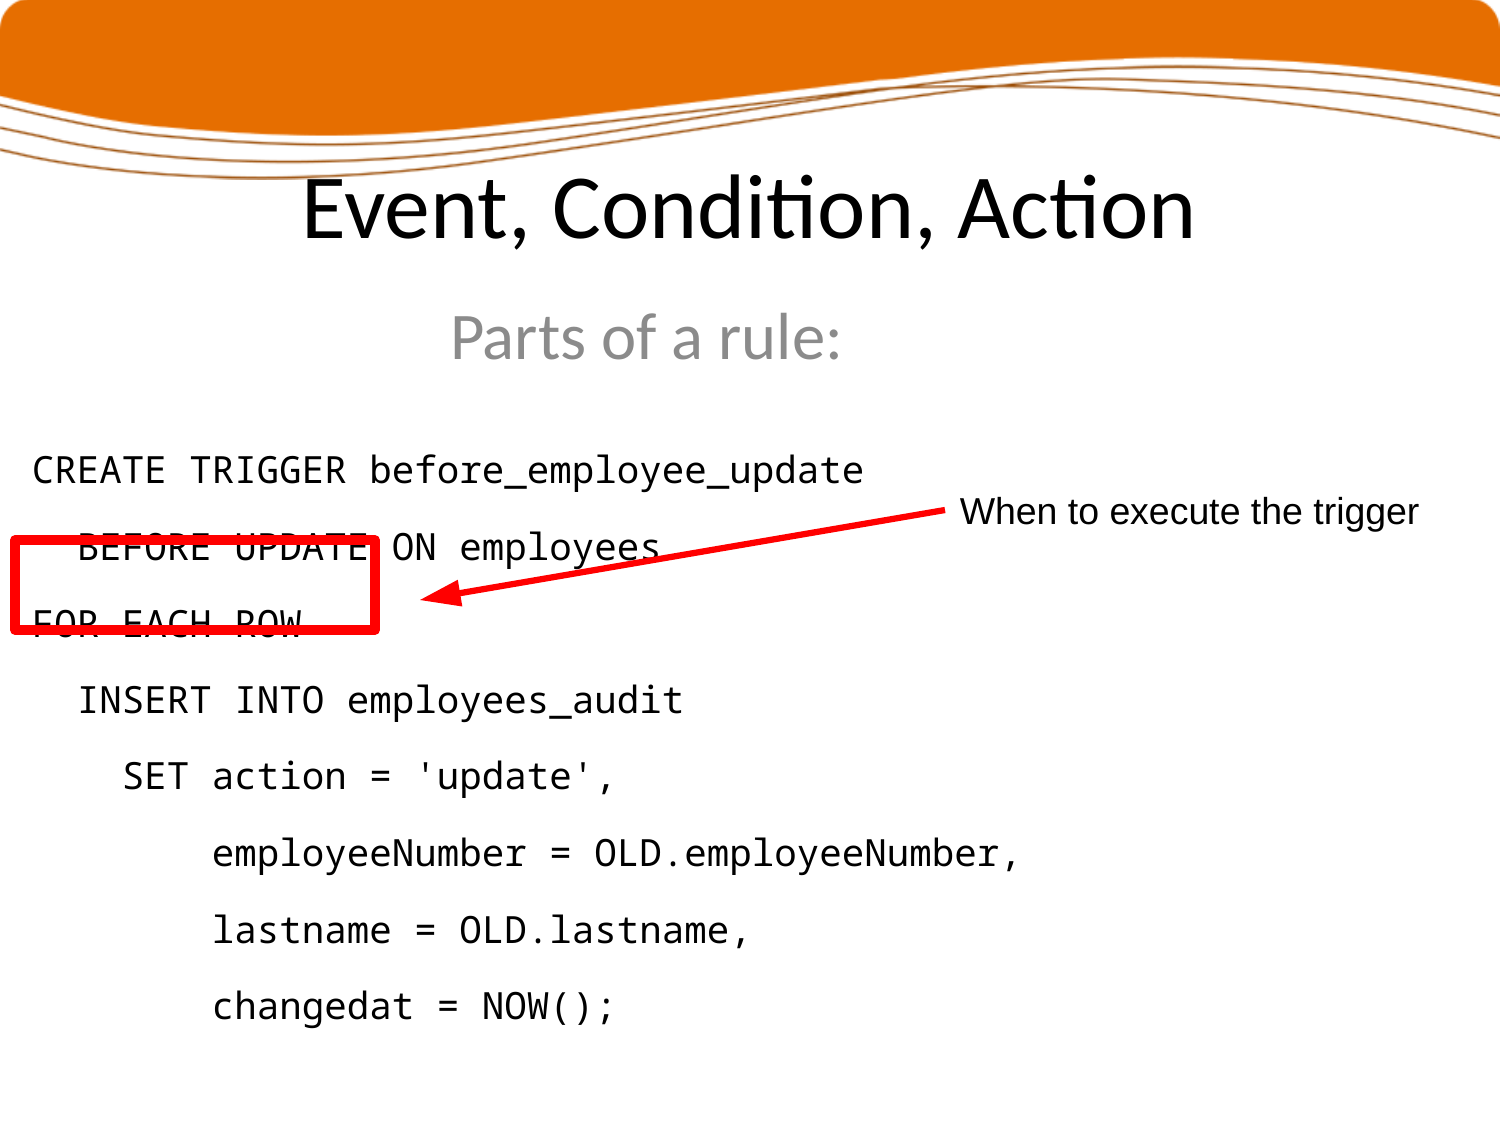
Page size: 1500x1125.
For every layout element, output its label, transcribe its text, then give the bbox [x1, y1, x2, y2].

text_box When to execute the trigger [945, 483, 1435, 540]
picture [0, 0, 1500, 180]
title Event, Condition, Action [75, 125, 1425, 279]
text_box CREATE TRIGGER before_employee_update BEFORE UPDATE ON employees FOR EACH ROW INSERT INTO employees_audit SET action = 'update', employeeNumber = OLD.employeeNumber, lastname = OLD.lastname, changedat = NOW(); [17, 436, 1500, 931]
subtitle Parts of a rule: [435, 931, 1486, 982]
subtitle Parts of a rule: [435, 285, 1486, 436]
text_box CREATE TRIGGER before_employee_update BEFORE UPDATE ON employees FOR EACH ROW INSERT INTO employees_audit SET action = 'update', employeeNumber = OLD.employeeNumber, lastname = OLD.lastname, changedat = NOW(); [20, 545, 370, 625]
